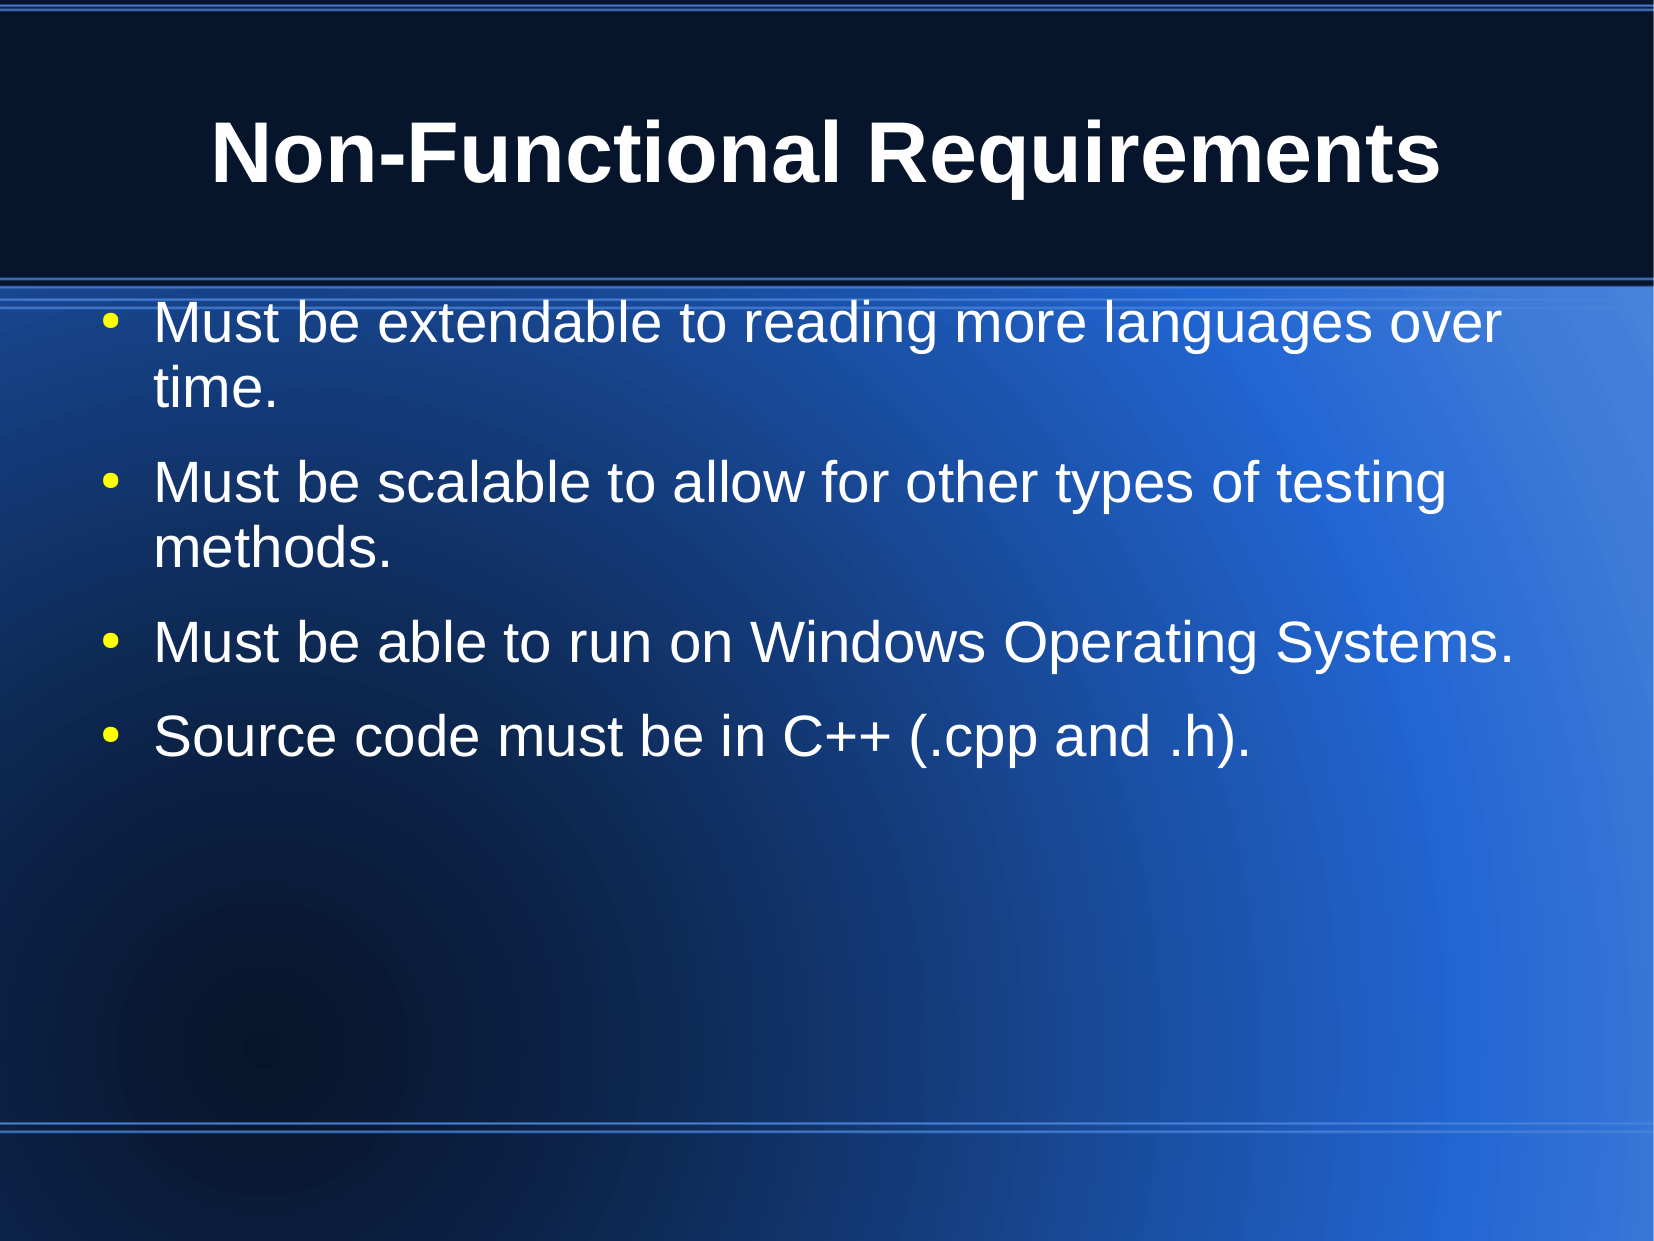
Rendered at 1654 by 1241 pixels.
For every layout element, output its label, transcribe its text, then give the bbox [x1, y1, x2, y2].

list Must be extendable to reading more languages over time. Must be scalable to allow for other types of testing methods. Must be able to run on Windows Operating Systems. Source code must be in C++ (.cpp and .h). [82, 290, 1571, 1109]
picture [0, 0, 1654, 1241]
title Non-Functional Requirements [82, 49, 1571, 257]
